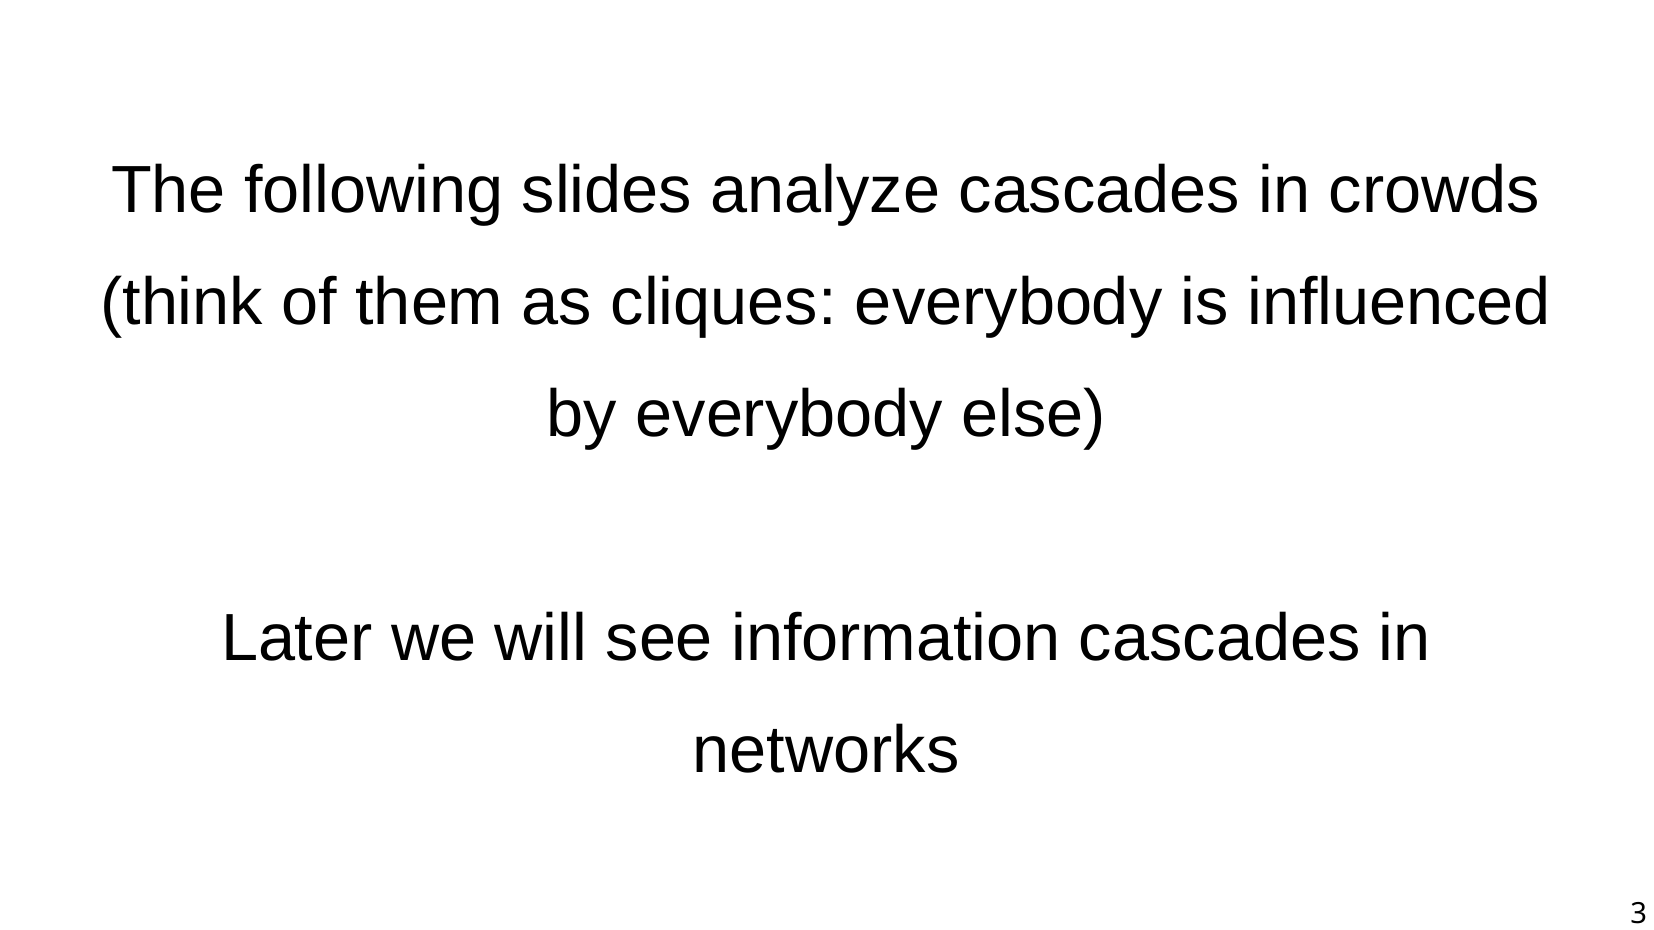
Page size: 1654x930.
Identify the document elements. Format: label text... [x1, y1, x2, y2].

subtitle The following slides analyze cascades in crowds (think of them as cliques: everybody is influenced by everybody else) Later we will see information cascades in networks [82, 1, 1571, 901]
